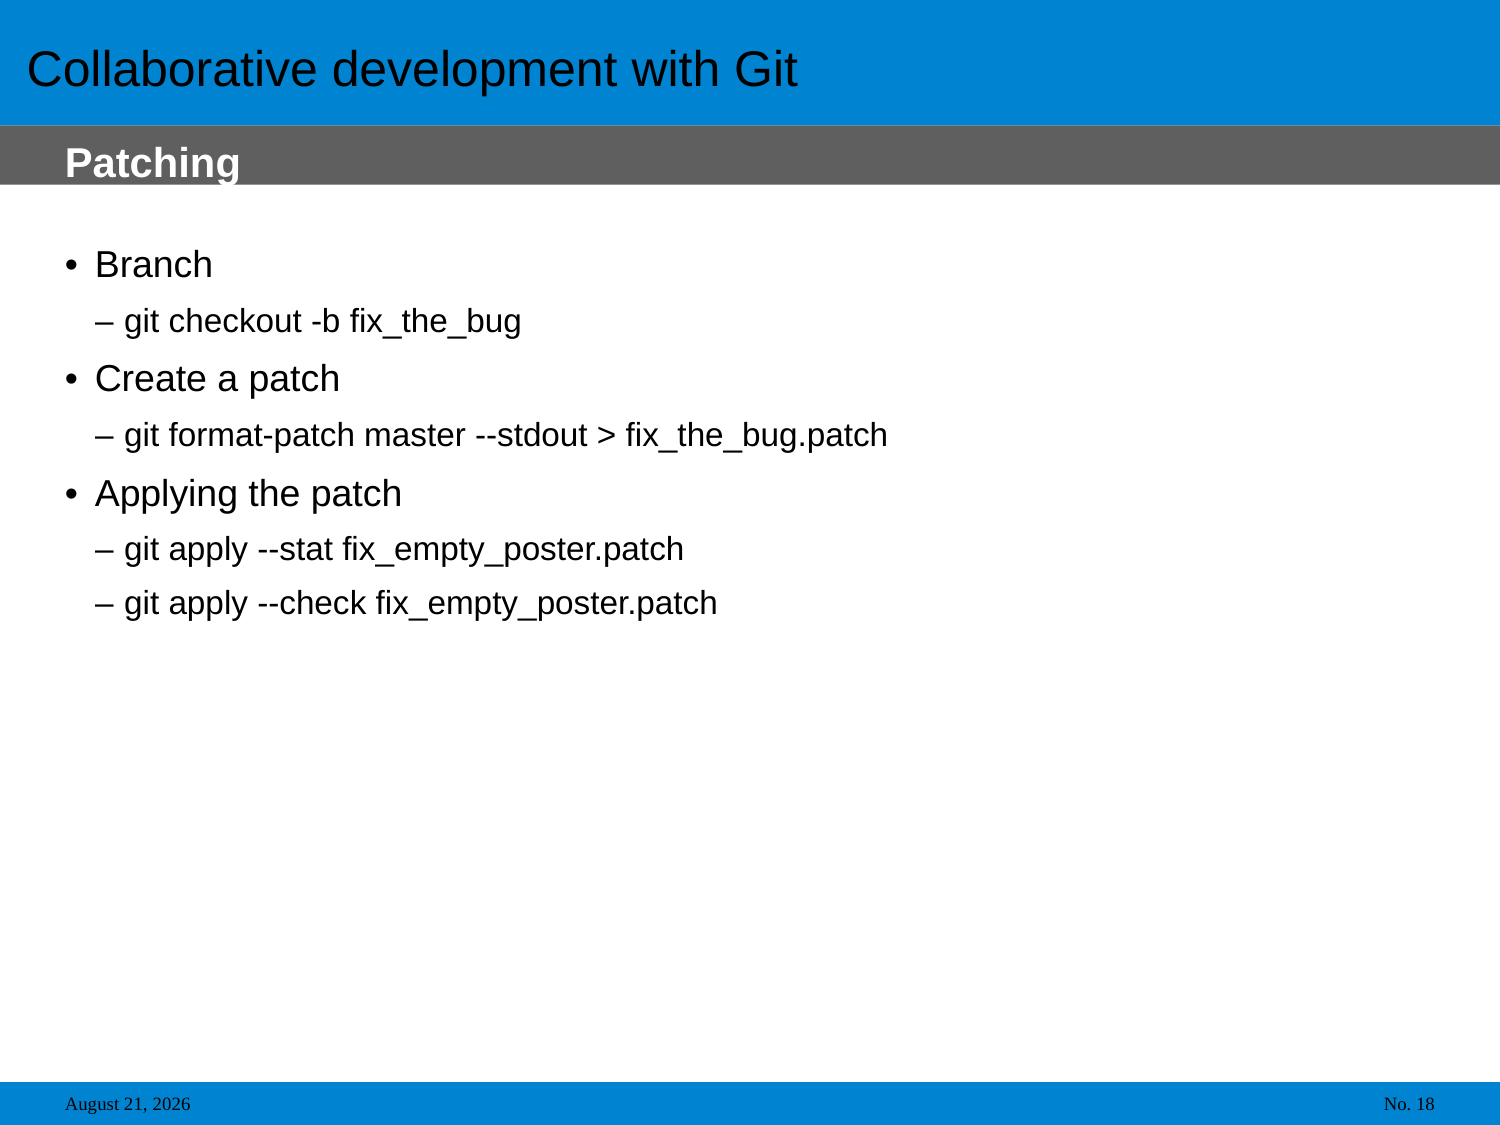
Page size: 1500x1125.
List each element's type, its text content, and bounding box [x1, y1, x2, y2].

list Branch git checkout -b fix_the_bug Create a patch git format-patch master --stdout > fix_the_bug.patch Applying the patch git apply --stat fix_empty_poster.patch git apply --check fix_empty_poster.patch [64, 243, 1436, 972]
title Patching [64, 139, 1436, 187]
